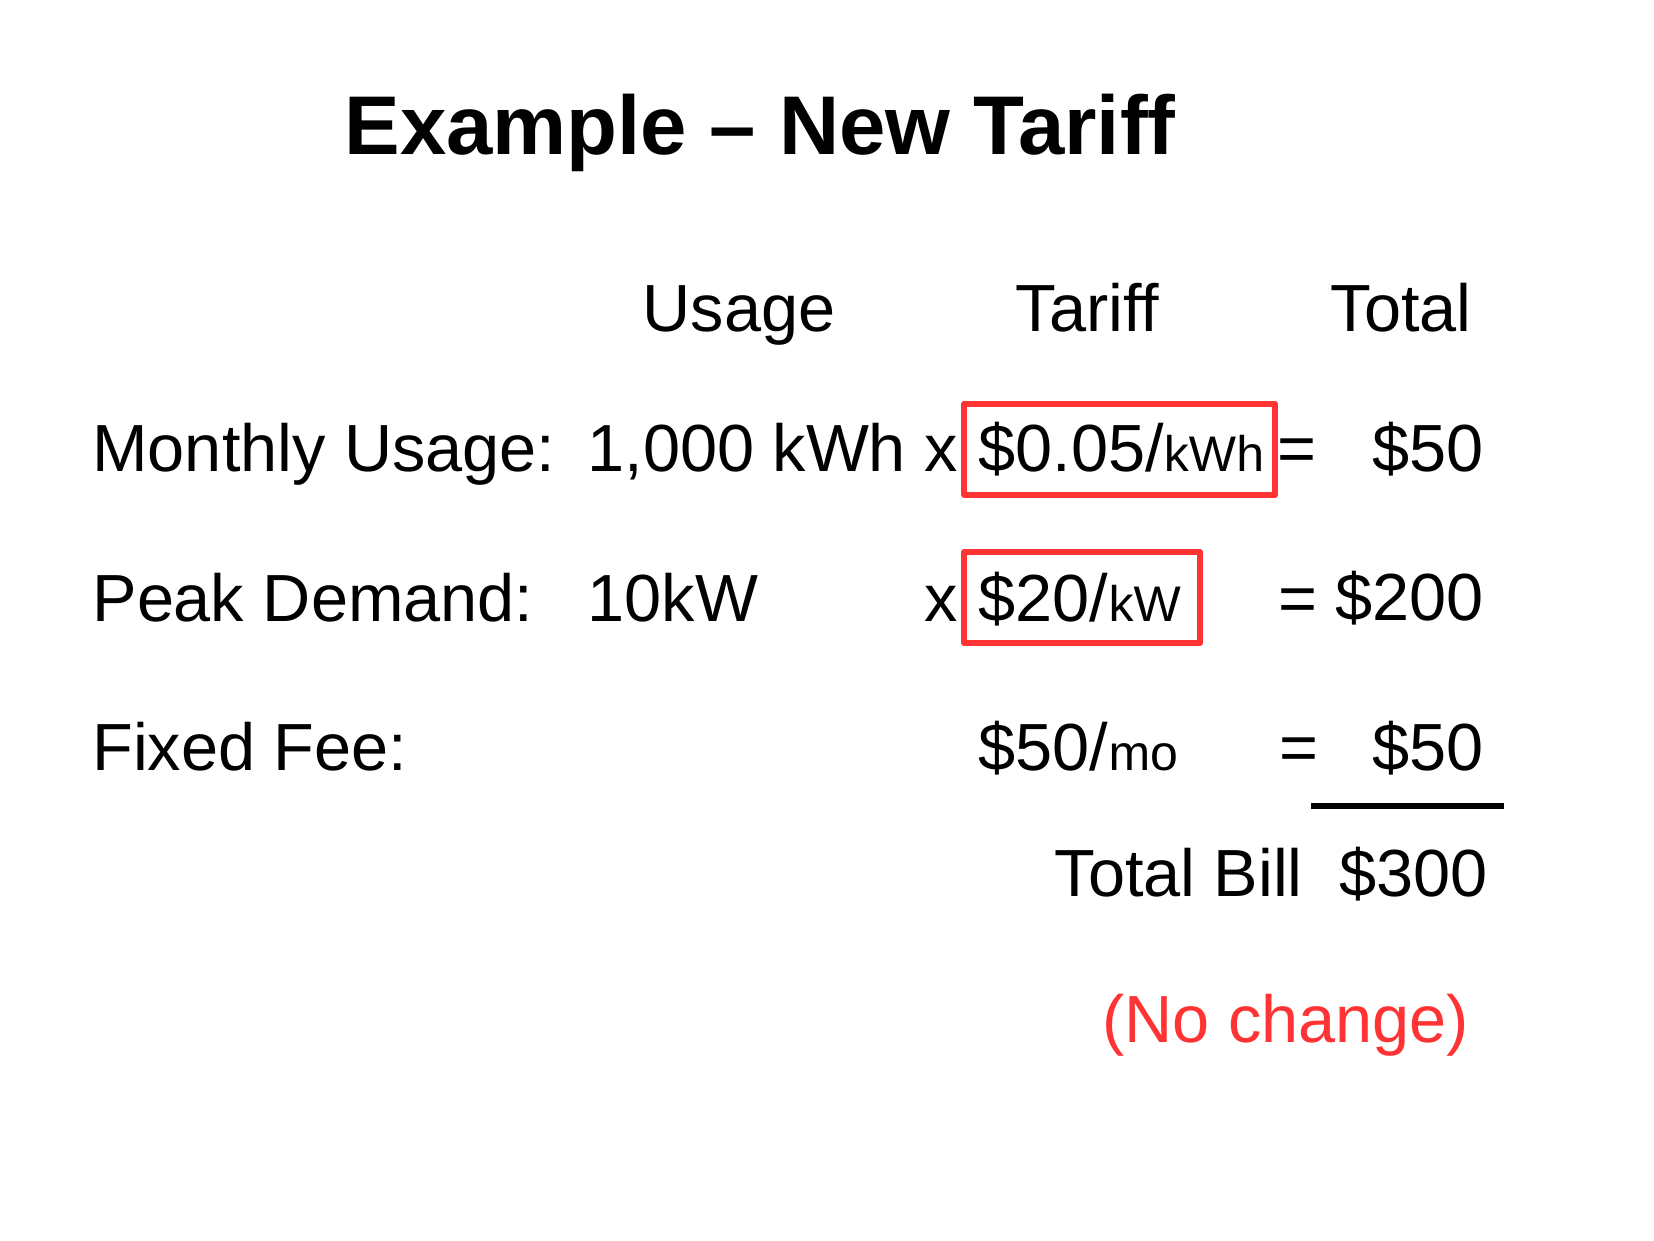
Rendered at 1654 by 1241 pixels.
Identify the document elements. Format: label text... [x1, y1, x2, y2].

text_box $0.05/kWh = $20/kW = $50/mo = [967, 555, 1197, 640]
text_box $0.05/kWh = $20/kW = $50/mo = [964, 403, 1335, 793]
text_box Total [1316, 263, 1487, 373]
text_box $0.05/kWh = $20/kW = $50/mo = [967, 407, 1272, 492]
text_box Example – New Tariff [330, 71, 1191, 181]
text_box (No change) [1087, 975, 1486, 1065]
text_box 1,000 kWh x 10kW x [572, 403, 964, 644]
text_box Total Bill $300 [1040, 829, 1504, 919]
text_box Usage [627, 263, 851, 373]
text_box Monthly Usage: Peak Demand: Fixed Fee: [77, 403, 572, 793]
text_box Tariff [1001, 263, 1174, 373]
text_box $50 $200 $50 [1320, 403, 1500, 792]
